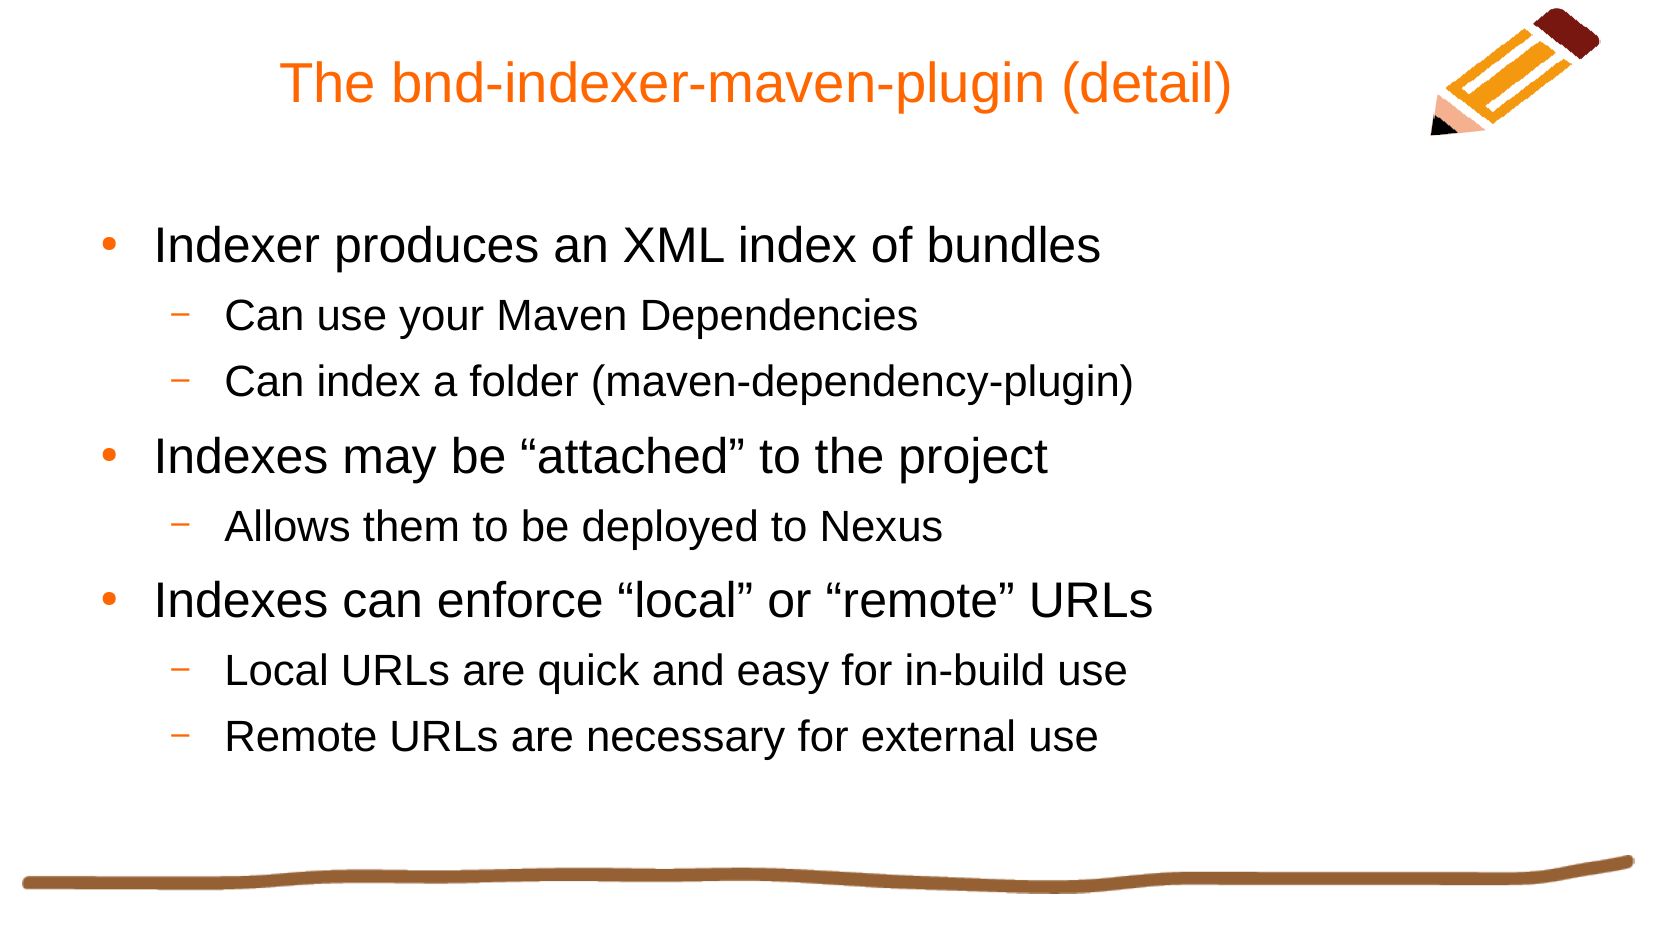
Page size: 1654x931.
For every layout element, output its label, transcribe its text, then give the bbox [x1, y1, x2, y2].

list Indexer produces an XML index of bundles Can use your Maven Dependencies Can index a folder (maven-dependency-plugin) Indexes may be “attached” to the project Allows them to be deployed to Nexus Indexes can enforce “local” or “remote” URLs Local URLs are quick and easy for in-build use Remote URLs are necessary for external use [82, 217, 1571, 841]
picture [22, 855, 1635, 894]
picture [1430, 8, 1601, 136]
title The bnd-indexer-maven-plugin (detail) [82, 36, 1430, 129]
